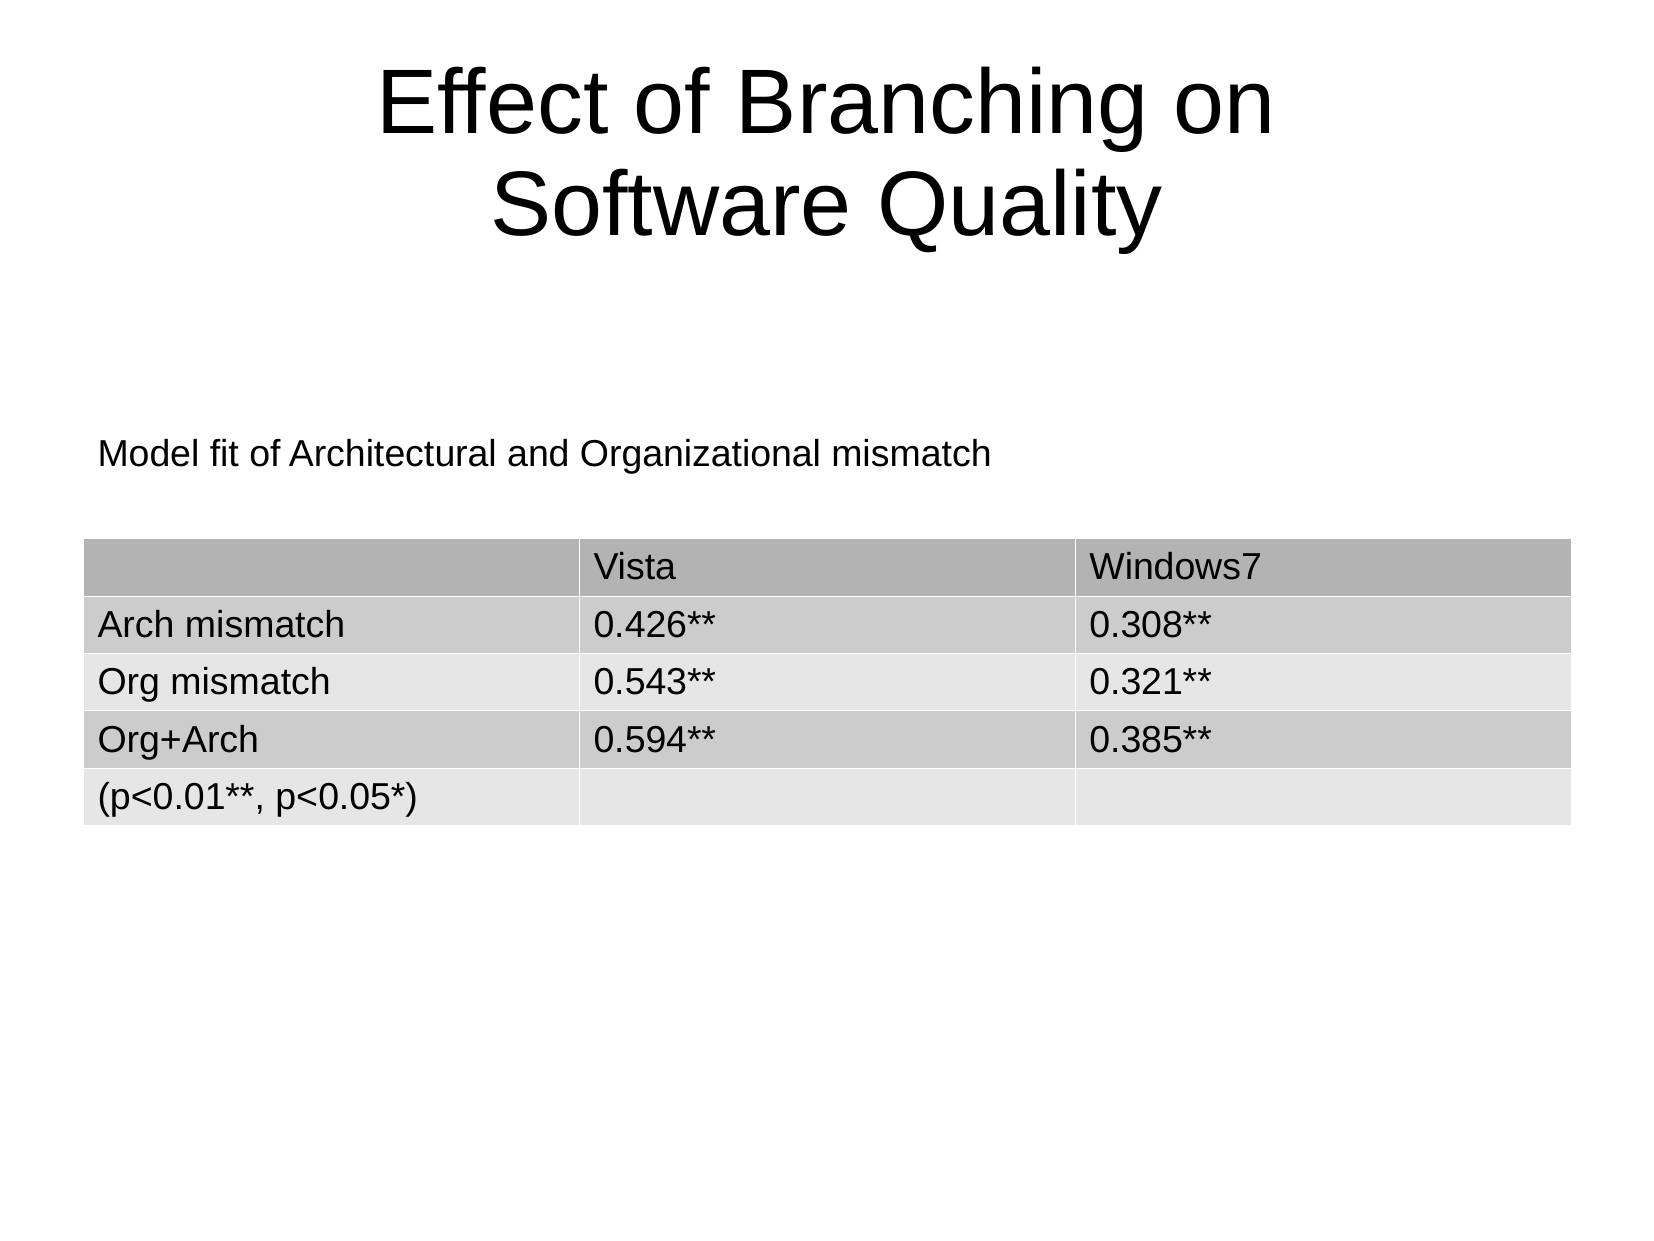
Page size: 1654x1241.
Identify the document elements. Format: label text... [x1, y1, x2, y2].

table_cell 0.385** [1076, 711, 1571, 768]
table_header Vista [580, 539, 1075, 596]
table_cell Org mismatch [84, 654, 579, 710]
title Effect of Branching on Software Quality [82, 49, 1571, 257]
table_cell 0.308** [1076, 597, 1571, 653]
table_cell 0.594** [580, 711, 1075, 768]
table_cell 0.426** [580, 597, 1075, 653]
table_cell (p<0.01**, p<0.05*) [84, 769, 579, 825]
text_box Model fit of Architectural and Organizational mismatch [82, 425, 1099, 483]
table_cell 0.321** [1076, 654, 1571, 710]
table_cell [580, 769, 1075, 825]
table_cell Arch mismatch [84, 597, 579, 653]
table_cell Org+Arch [84, 711, 579, 768]
table_header Windows7 [1076, 539, 1571, 596]
table_header [84, 539, 579, 596]
table_cell [1076, 769, 1571, 825]
table_cell 0.543** [580, 654, 1075, 710]
